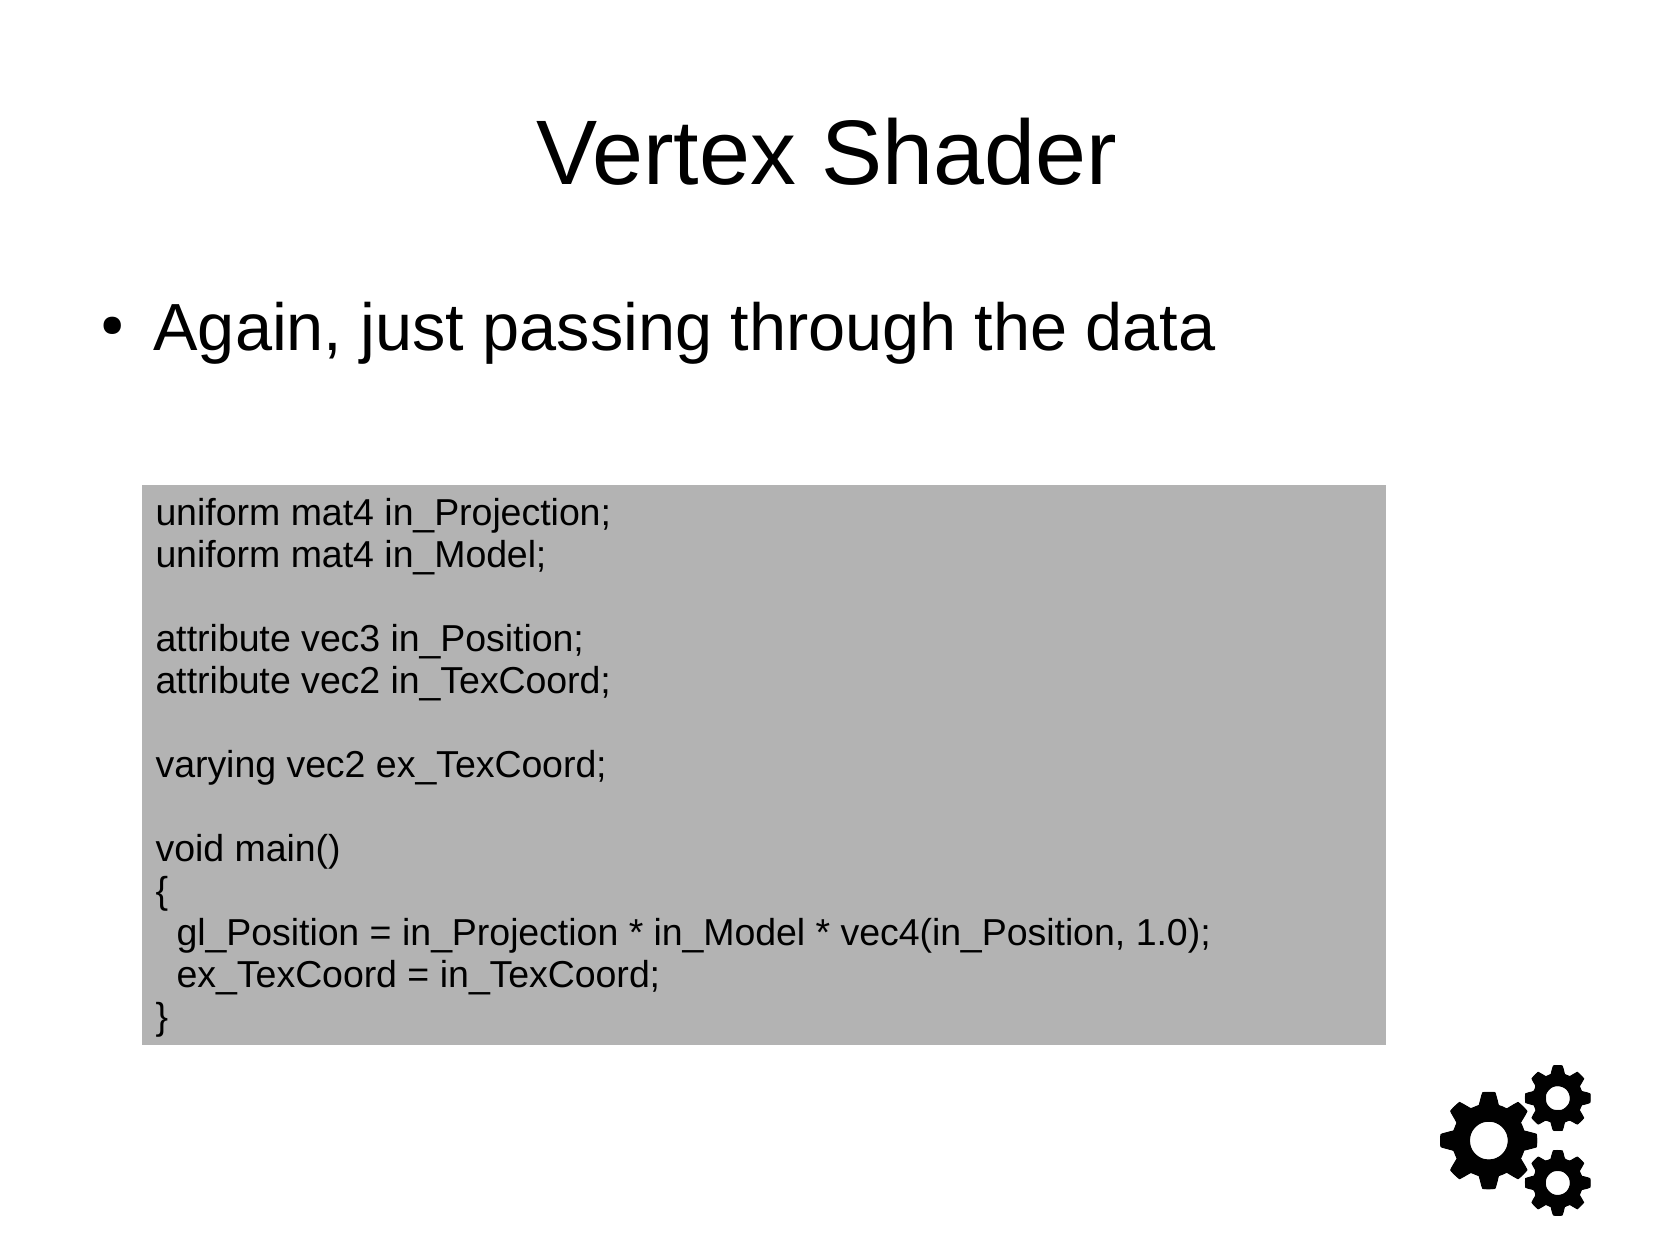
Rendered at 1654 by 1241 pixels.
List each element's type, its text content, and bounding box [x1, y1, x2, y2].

title Vertex Shader [82, 49, 1571, 257]
table_header uniform mat4 in_Projection; uniform mat4 in_Model; attribute vec3 in_Position; attribute vec2 in_TexCoord; varying vec2 ex_TexCoord; void main() { gl_Position = in_Projection * in_Model * vec4(in_Position, 1.0); ex_TexCoord = in_TexCoord; } [142, 485, 1386, 1045]
picture [1440, 1065, 1591, 1216]
list Again, just passing through the data [82, 290, 1571, 1010]
